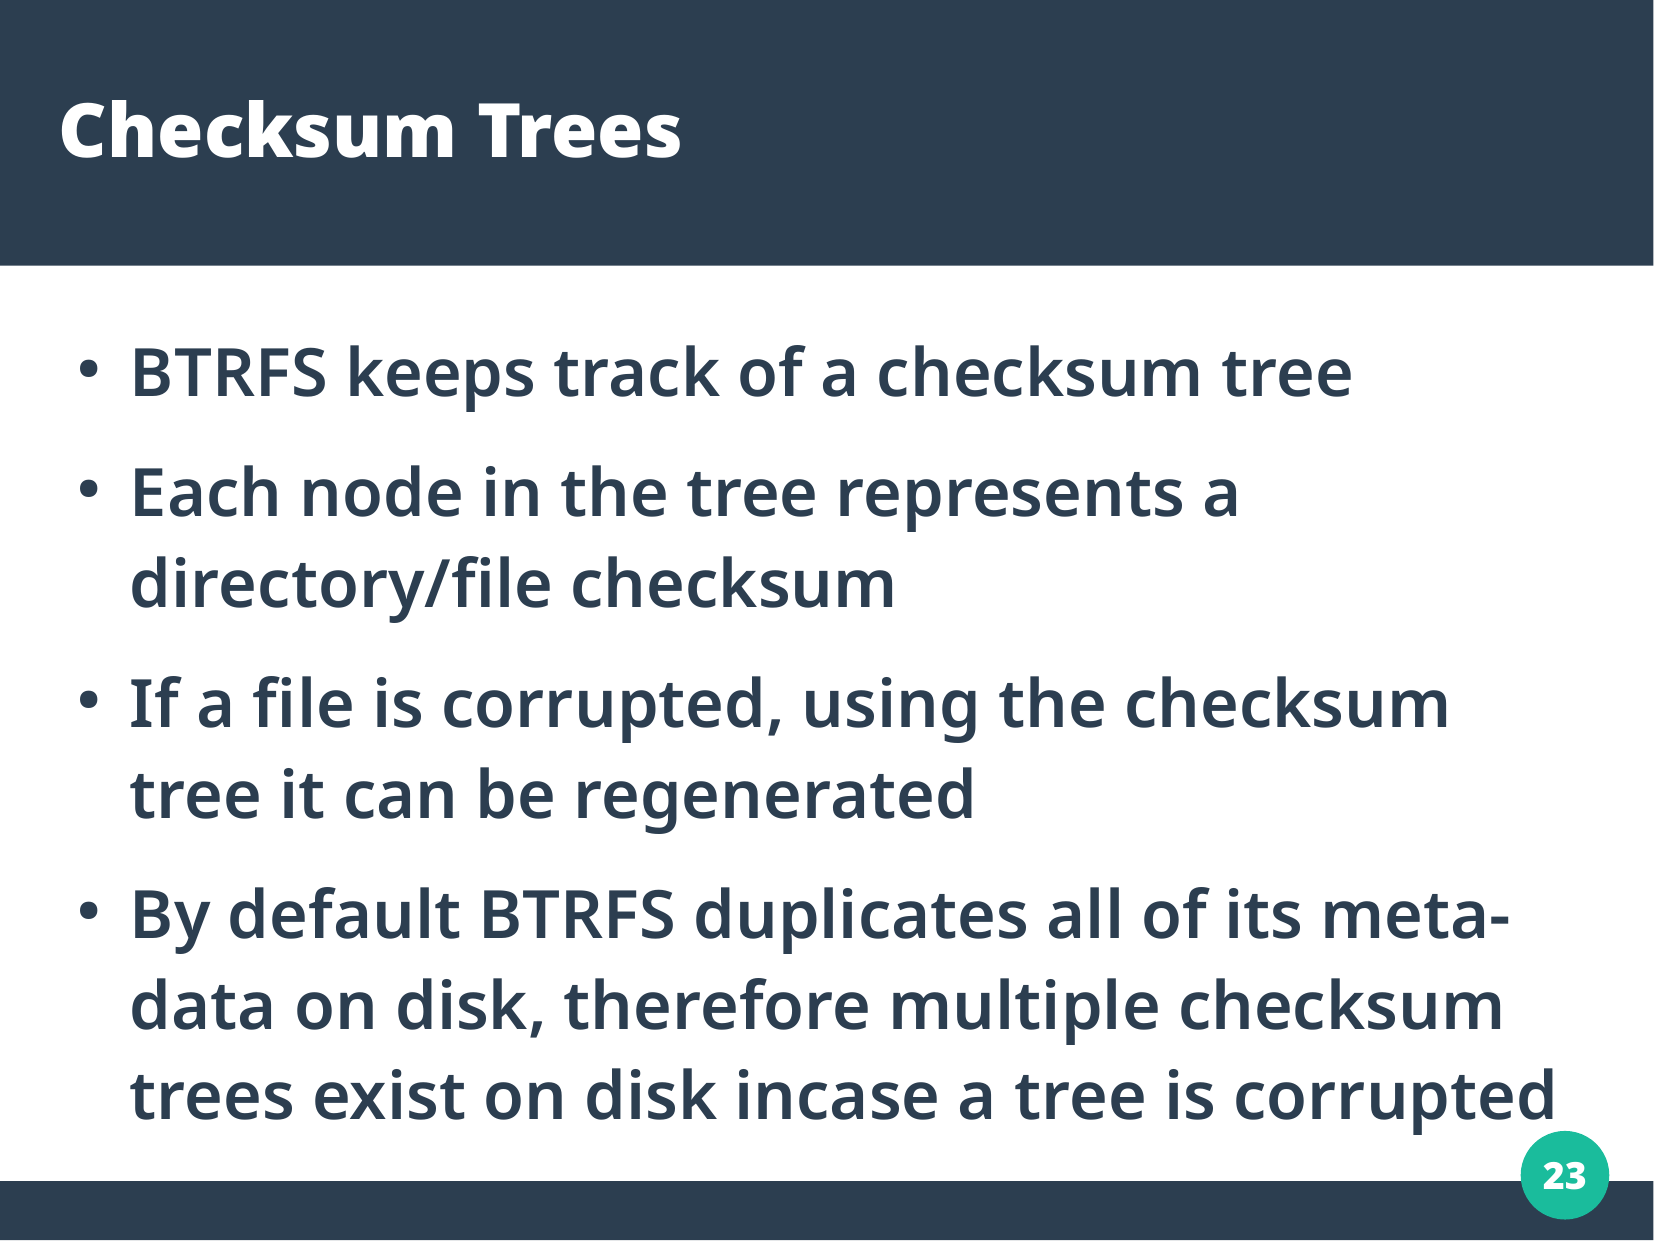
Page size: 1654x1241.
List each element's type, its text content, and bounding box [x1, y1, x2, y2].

title Checksum Trees [59, 49, 1595, 207]
list BTRFS keeps track of a checksum tree Each node in the tree represents a directory/file checksum If a file is corrupted, using the checksum tree it can be regenerated By default BTRFS duplicates all of its meta-data on disk, therefore multiple checksum trees exist on disk incase a tree is corrupted [59, 324, 1595, 1152]
